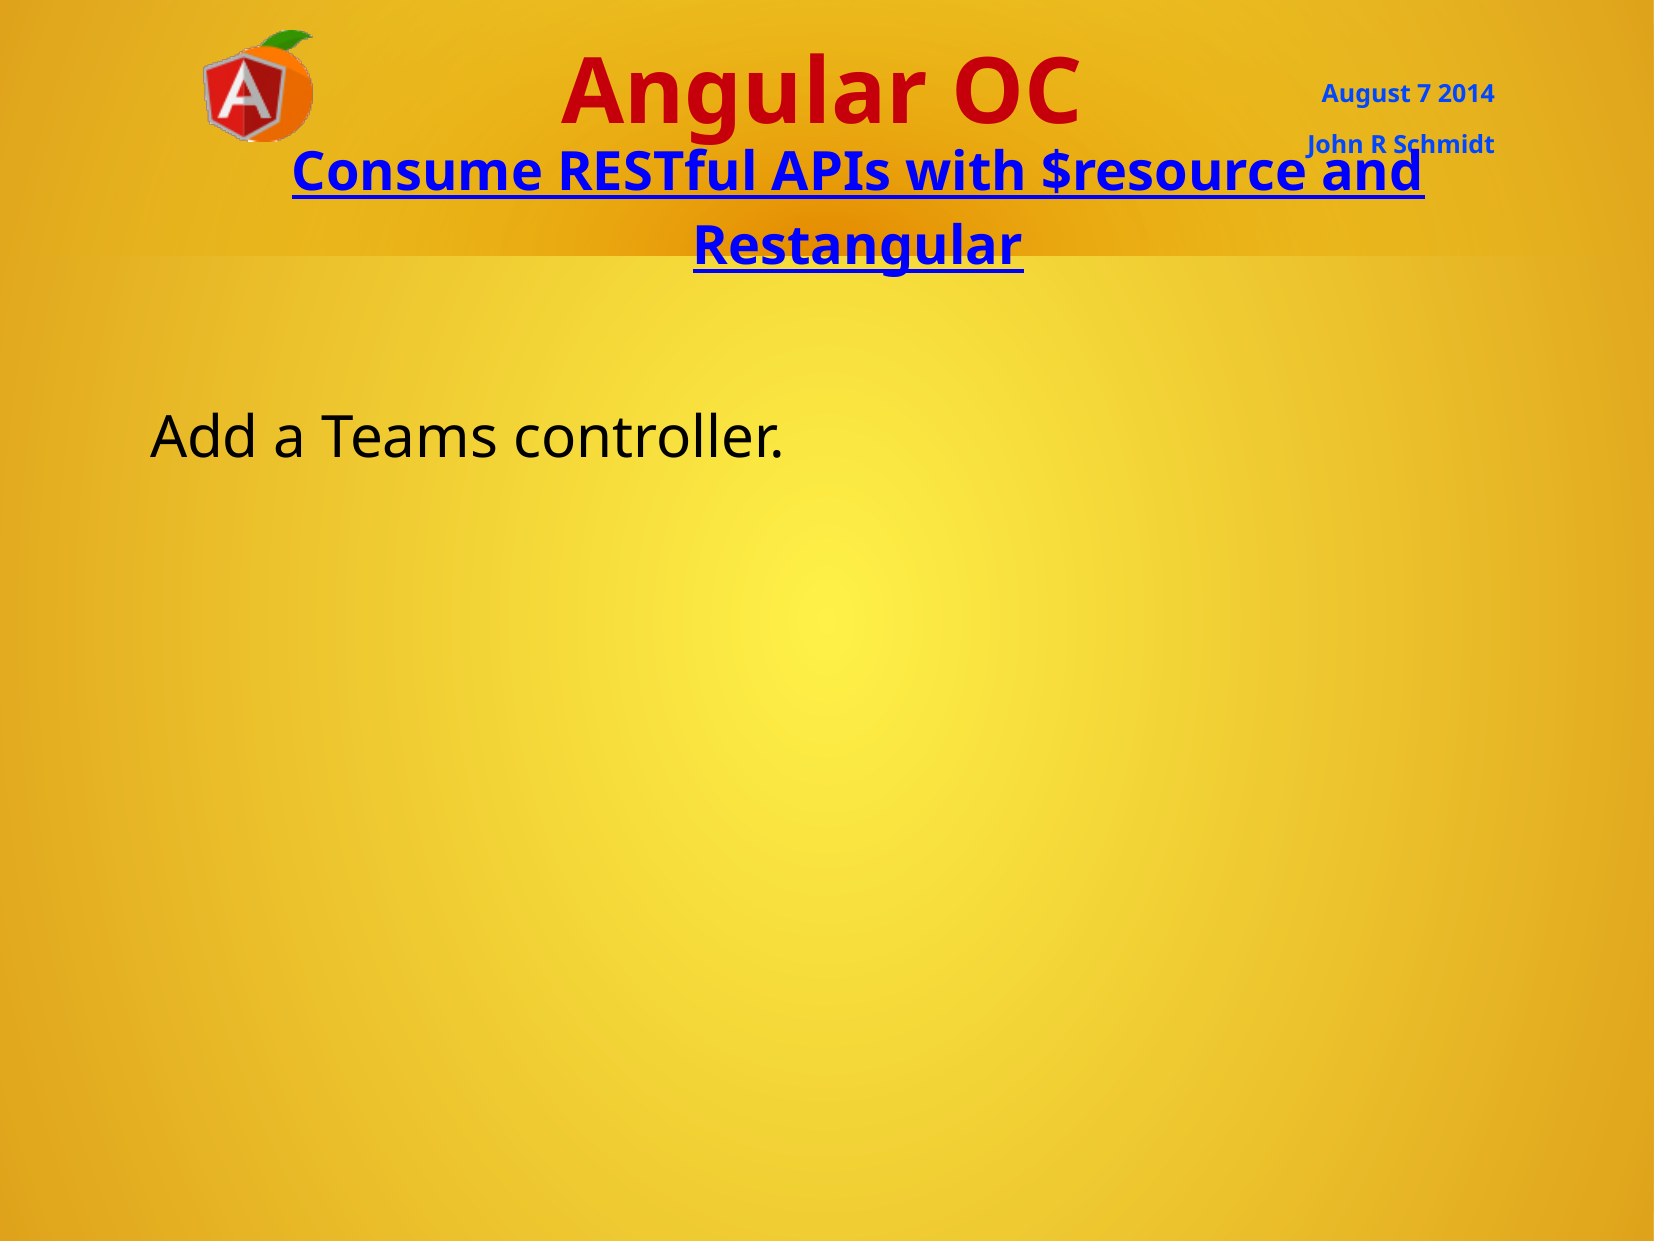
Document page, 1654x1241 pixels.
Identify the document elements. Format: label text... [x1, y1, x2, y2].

title Angular OC [560, 34, 1086, 142]
text_box August 7 2014 John R Schmidt [1260, 51, 1510, 172]
subtitle Add a Teams controller. [150, 374, 1579, 496]
picture [202, 30, 316, 142]
text_box Consume RESTful APIs with $resource and Restangular [150, 175, 1567, 239]
